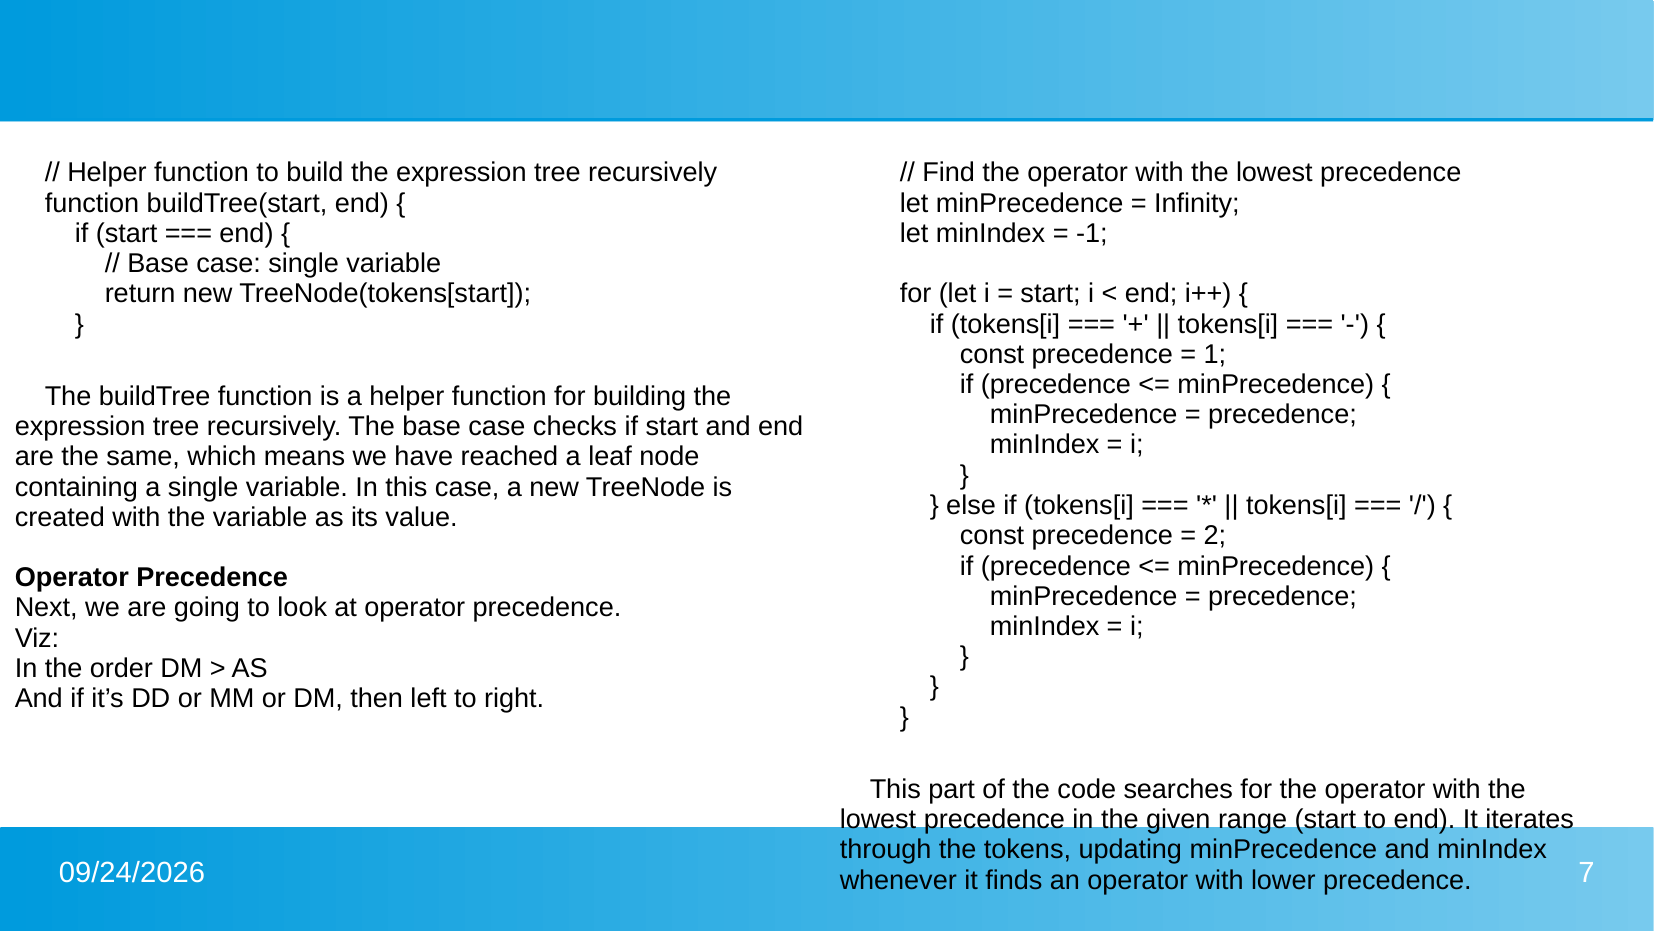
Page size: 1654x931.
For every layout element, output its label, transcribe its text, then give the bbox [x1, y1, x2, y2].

text_box // Find the operator with the lowest precedence let minPrecedence = Infinity; let minIndex = -1; for (let i = start; i < end; i++) { if (tokens[i] === '+' || tokens[i] === '-') { const precedence = 1; if (precedence <= minPrecedence) { minPrecedence = precedence; minIndex = i; } } else if (tokens[i] === '*' || tokens[i] === '/') { const precedence = 2; if (precedence <= minPrecedence) { minPrecedence = precedence; minIndex = i; } } } This part of the code searches for the operator with the lowest precedence in the given range (start to end). It iterates through the tokens, updating minPrecedence and minIndex whenever it finds an operator with lower precedence. [825, 150, 1613, 931]
text_box // Helper function to build the expression tree recursively function buildTree(start, end) { if (start === end) { // Base case: single variable return new TreeNode(tokens[start]); } The buildTree function is a helper function for building the expression tree recursively. The base case checks if start and end are the same, which means we have reached a leaf node containing a single variable. In this case, a new TreeNode is created with the variable as its value. Operator Precedence Next, we are going to look at operator precedence. Viz: In the order DM > AS And if it’s DD or MM or DM, then left to right. [0, 150, 825, 788]
